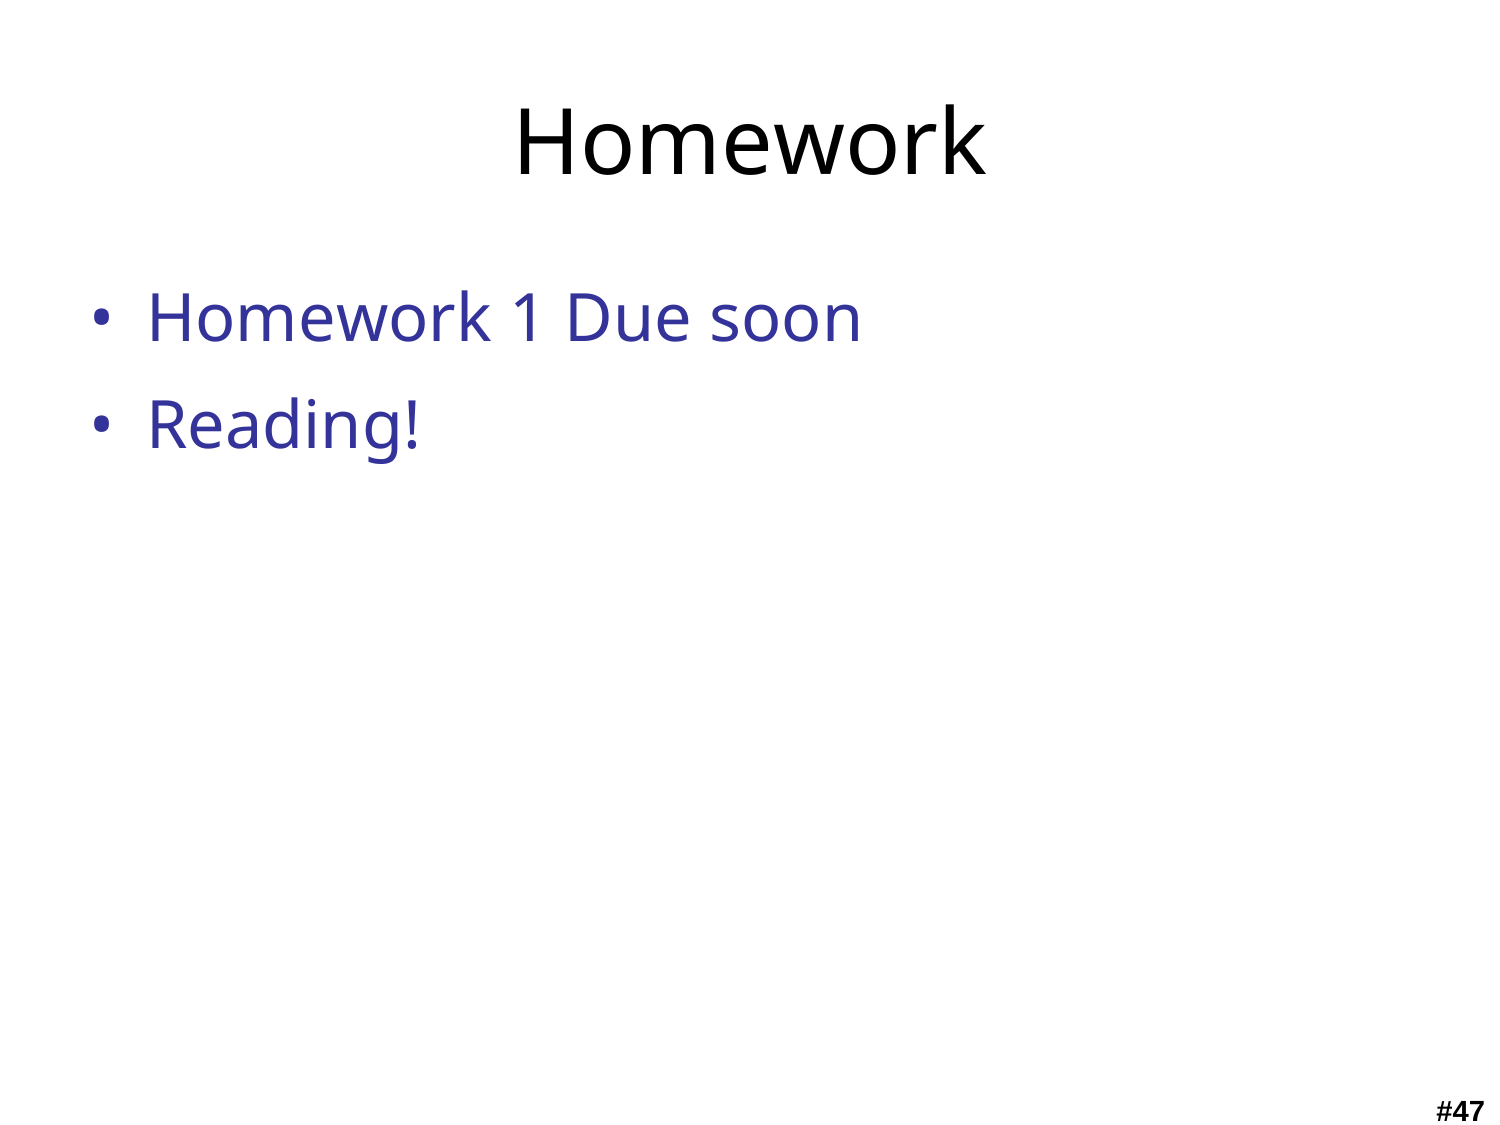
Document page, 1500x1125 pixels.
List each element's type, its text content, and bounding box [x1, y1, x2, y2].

title Homework [75, 45, 1426, 233]
list Homework 1 Due soon Reading! [75, 262, 1426, 1006]
